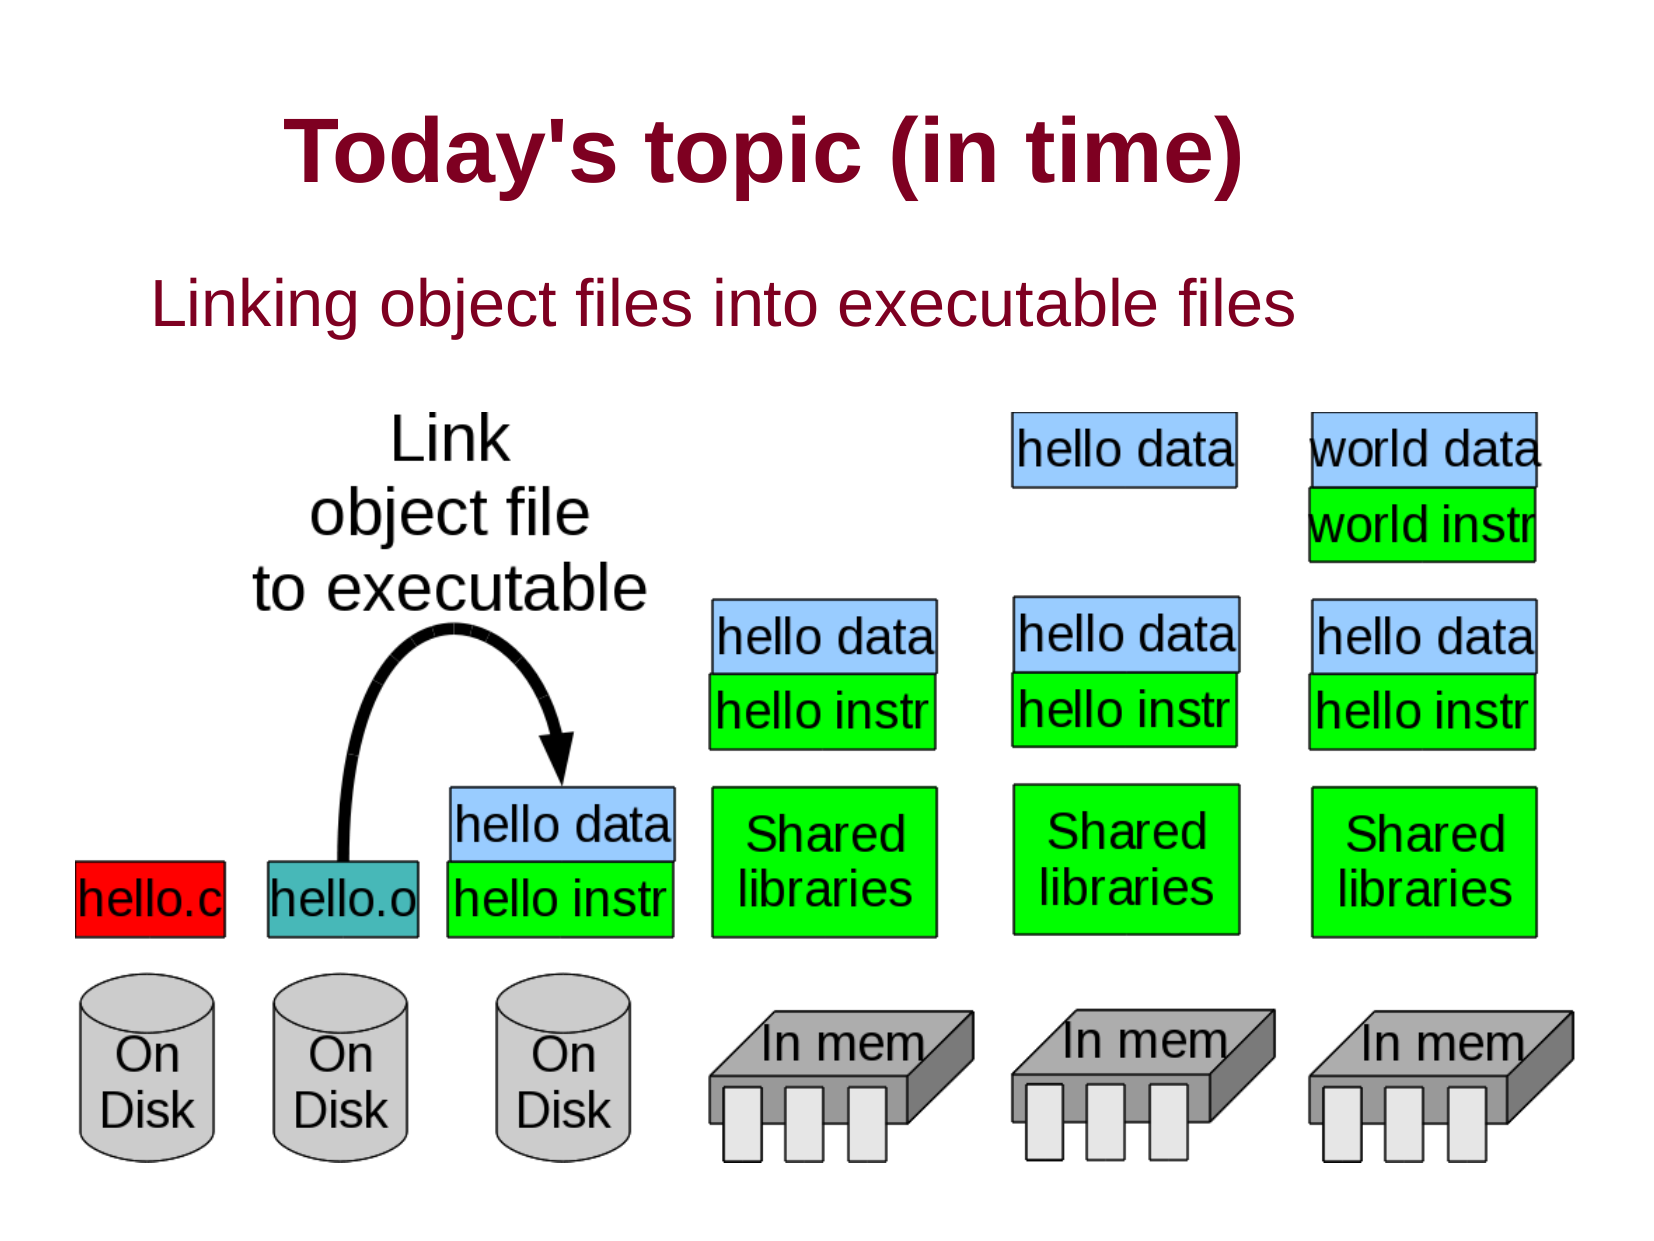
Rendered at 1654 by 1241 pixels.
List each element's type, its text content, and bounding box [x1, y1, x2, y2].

list Linking object files into executable files [150, 265, 1639, 601]
title Today's topic (in time) [118, 94, 1412, 207]
picture [0, 0, 1654, 1241]
